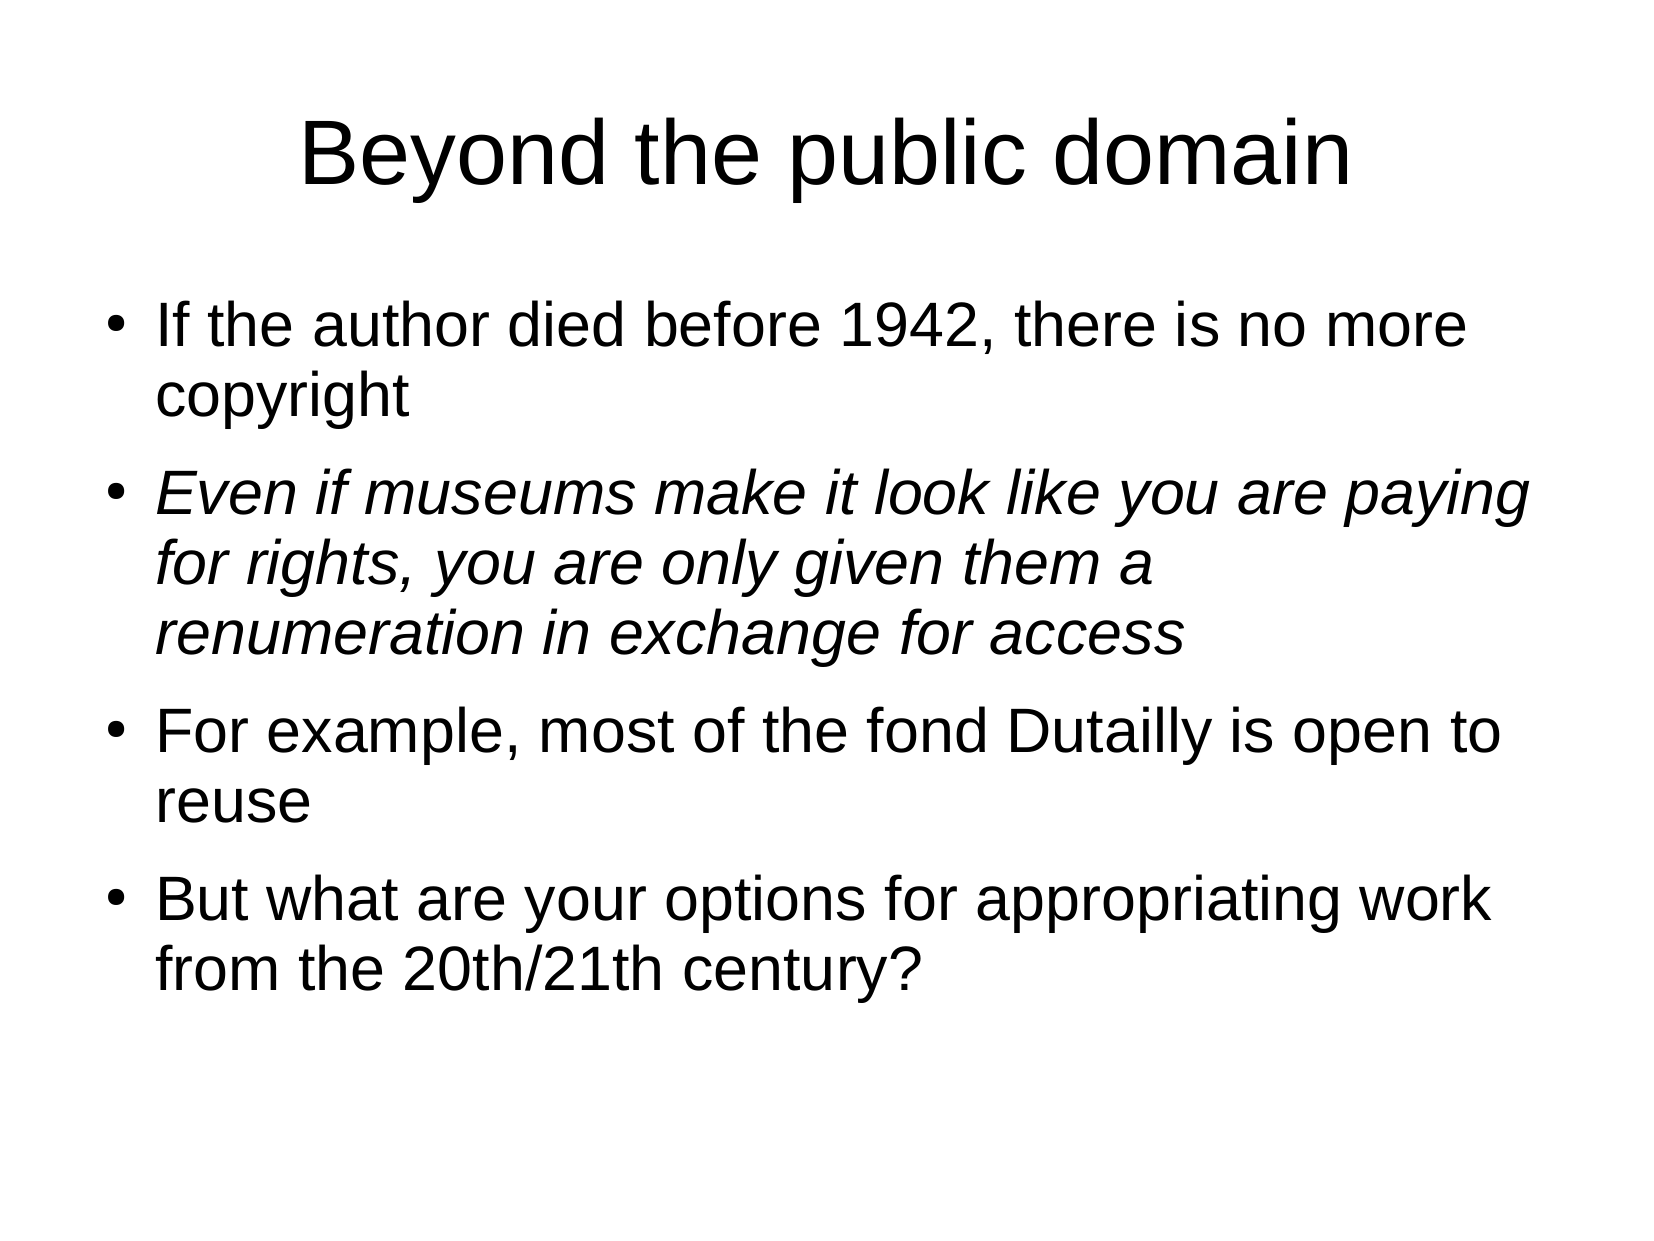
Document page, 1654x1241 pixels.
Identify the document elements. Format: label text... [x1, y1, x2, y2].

list If the author died before 1942, there is no more copyright Even if museums make it look like you are paying for rights, you are only given them a renumeration in exchange for access For example, most of the fond Dutailly is open to reuse But what are your options for appropriating work from the 20th/21th century? [88, 290, 1544, 1010]
title Beyond the public domain [82, 49, 1571, 257]
